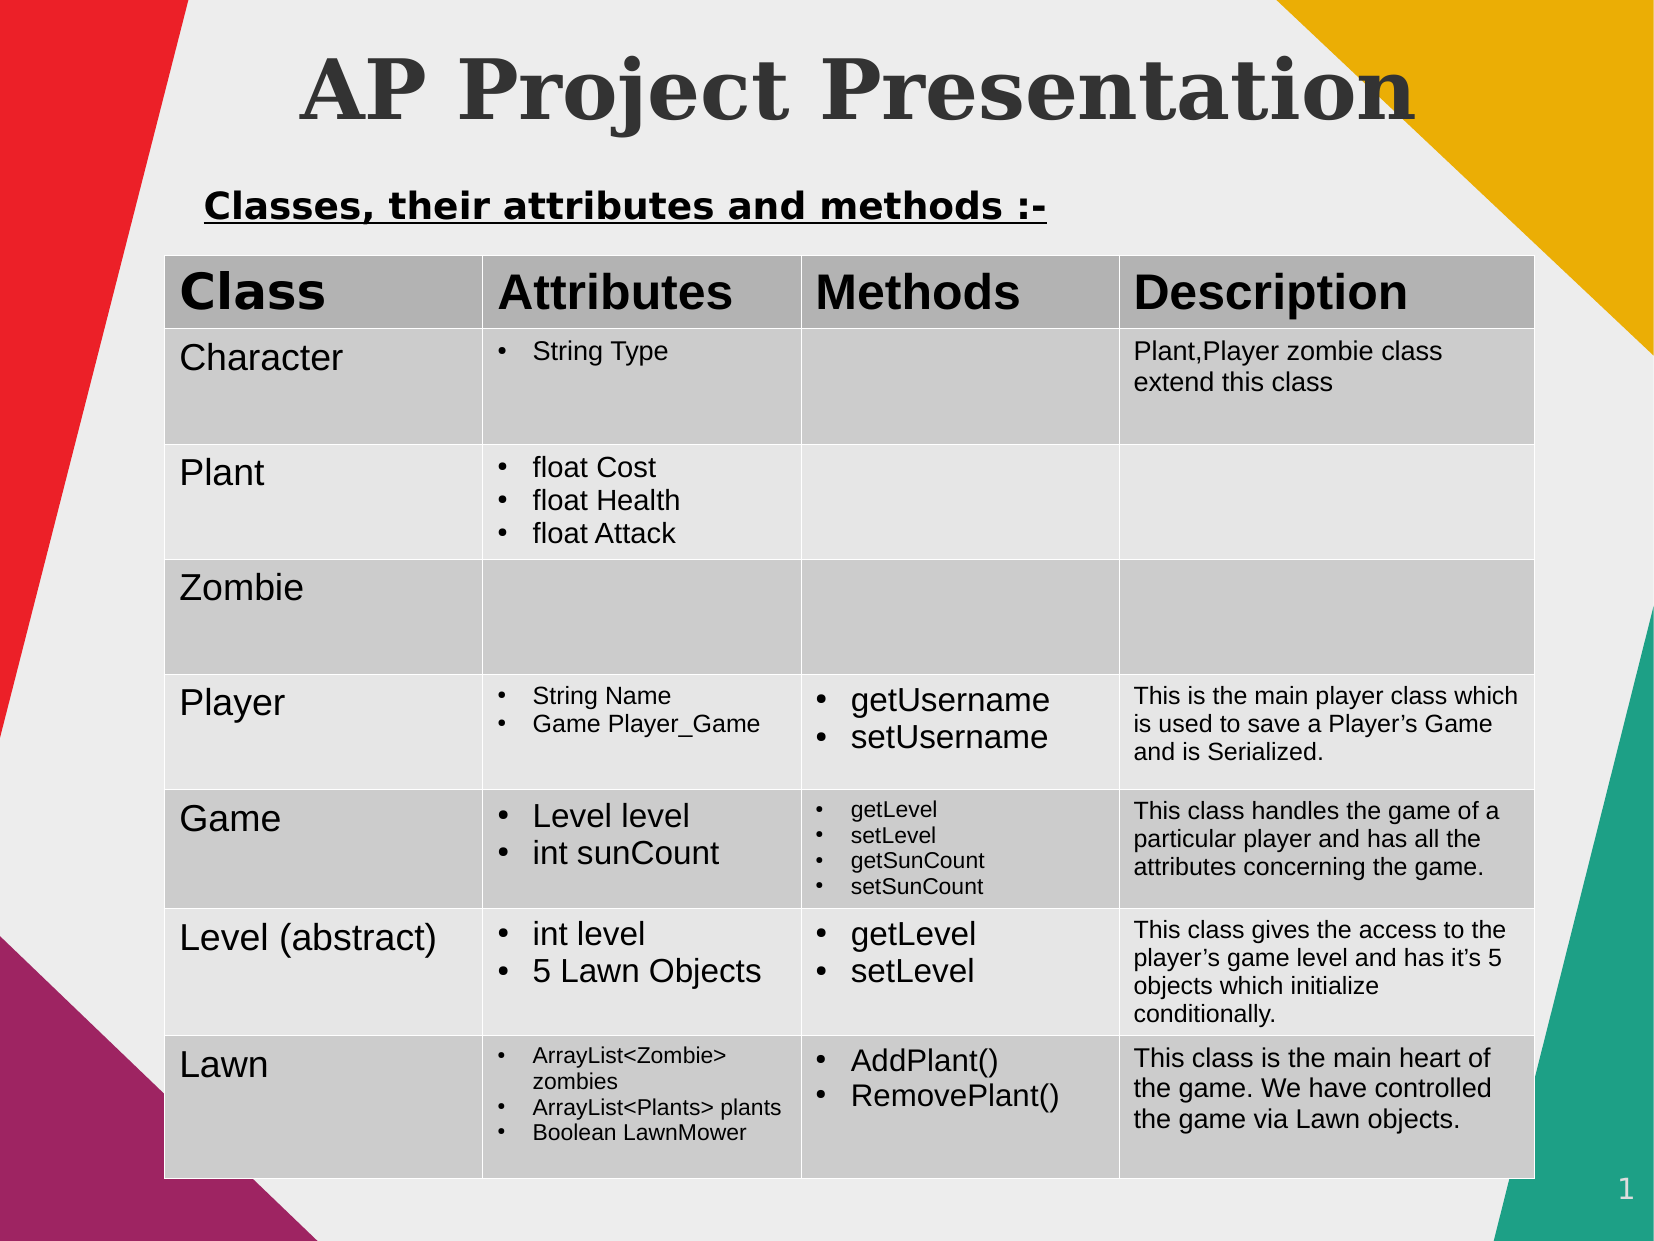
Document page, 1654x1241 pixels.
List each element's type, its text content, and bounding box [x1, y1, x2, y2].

table_cell float Cost float Health float Attack [483, 445, 801, 559]
table_header Methods [802, 256, 1119, 328]
table_cell [1120, 560, 1534, 674]
table_cell This is the main player class which is used to save a Player’s Game and is Serialized. [1120, 675, 1534, 789]
table_cell Zombie [165, 560, 482, 674]
table_cell ArrayList<Zombie> zombies ArrayList<Plants> plants Boolean LawnMower [483, 1036, 801, 1178]
table_cell getLevel setLevel [802, 909, 1119, 1035]
table_cell Plant,Player zombie class extend this class [1120, 329, 1534, 444]
table_header Description [1120, 256, 1534, 328]
table_cell This class is the main heart of the game. We have controlled the game via Lawn objects. [1120, 1036, 1534, 1178]
table_cell Game [165, 790, 482, 908]
table_cell String Type [483, 329, 801, 444]
table_cell Level (abstract) [165, 909, 482, 1035]
table_cell [802, 560, 1119, 674]
table_cell This class handles the game of a particular player and has all the attributes concerning the game. [1120, 790, 1534, 908]
table_cell Plant [165, 445, 482, 559]
text_box Classes, their attributes and methods :- [188, 177, 1075, 236]
table_cell This class gives the access to the player’s game level and has it’s 5 objects which initialize conditionally. [1120, 909, 1534, 1035]
table_cell Level level int sunCount [483, 790, 801, 908]
table_header Class [165, 256, 482, 328]
table_cell getLevel setLevel getSunCount setSunCount [802, 790, 1119, 908]
table_cell String Name Game Player_Game [483, 675, 801, 789]
table_cell Character [165, 329, 482, 444]
table_cell int level 5 Lawn Objects [483, 909, 801, 1035]
title AP Project Presentation [147, 0, 1571, 189]
table_cell [483, 560, 801, 674]
table_cell AddPlant() RemovePlant() [802, 1036, 1119, 1178]
table_cell [802, 329, 1119, 444]
table_header Attributes [483, 256, 801, 328]
table_cell getUsername setUsername [802, 675, 1119, 789]
table_cell Player [165, 675, 482, 789]
table_cell Lawn [165, 1036, 482, 1178]
table_cell [802, 445, 1119, 559]
table_cell [1120, 445, 1534, 559]
